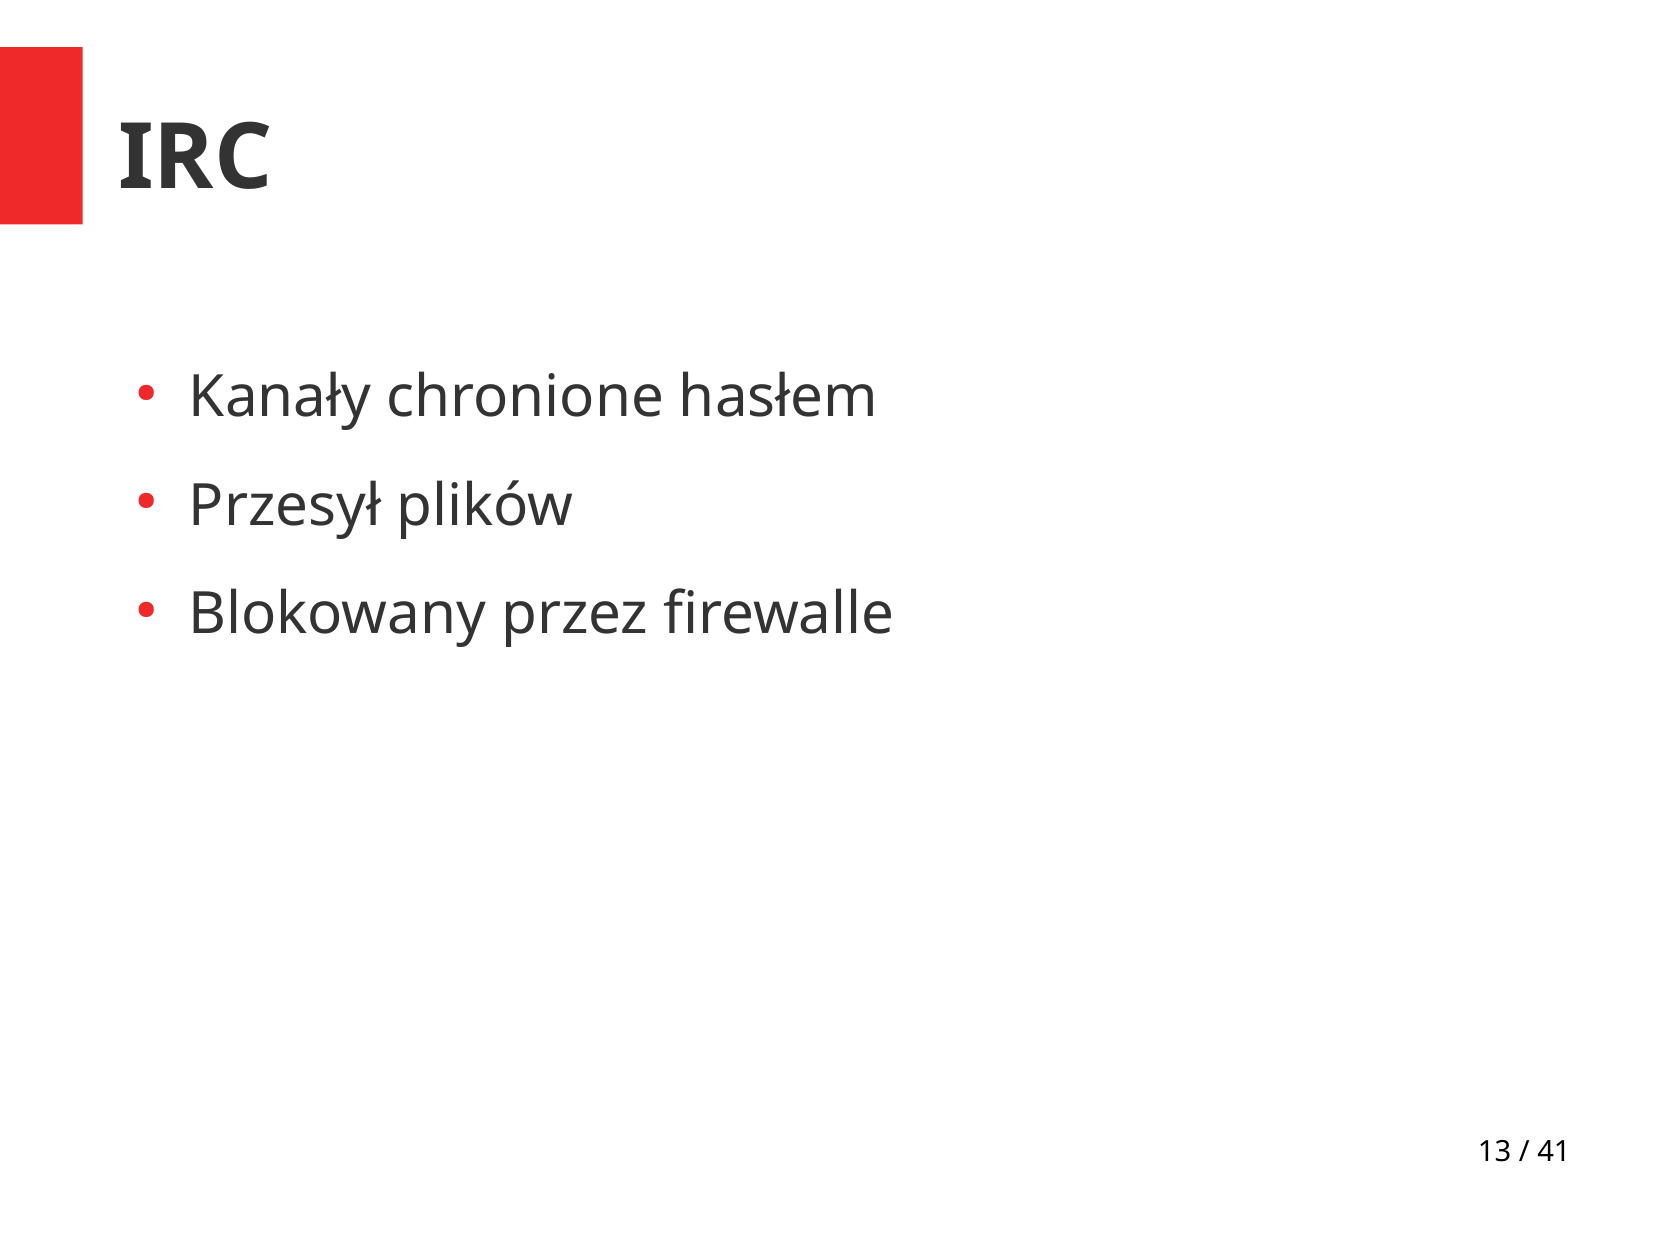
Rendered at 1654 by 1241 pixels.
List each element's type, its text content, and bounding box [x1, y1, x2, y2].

list Kanały chronione hasłem Przesył plików Blokowany przez firewalle [118, 354, 1536, 1074]
title IRC [118, 49, 1571, 257]
